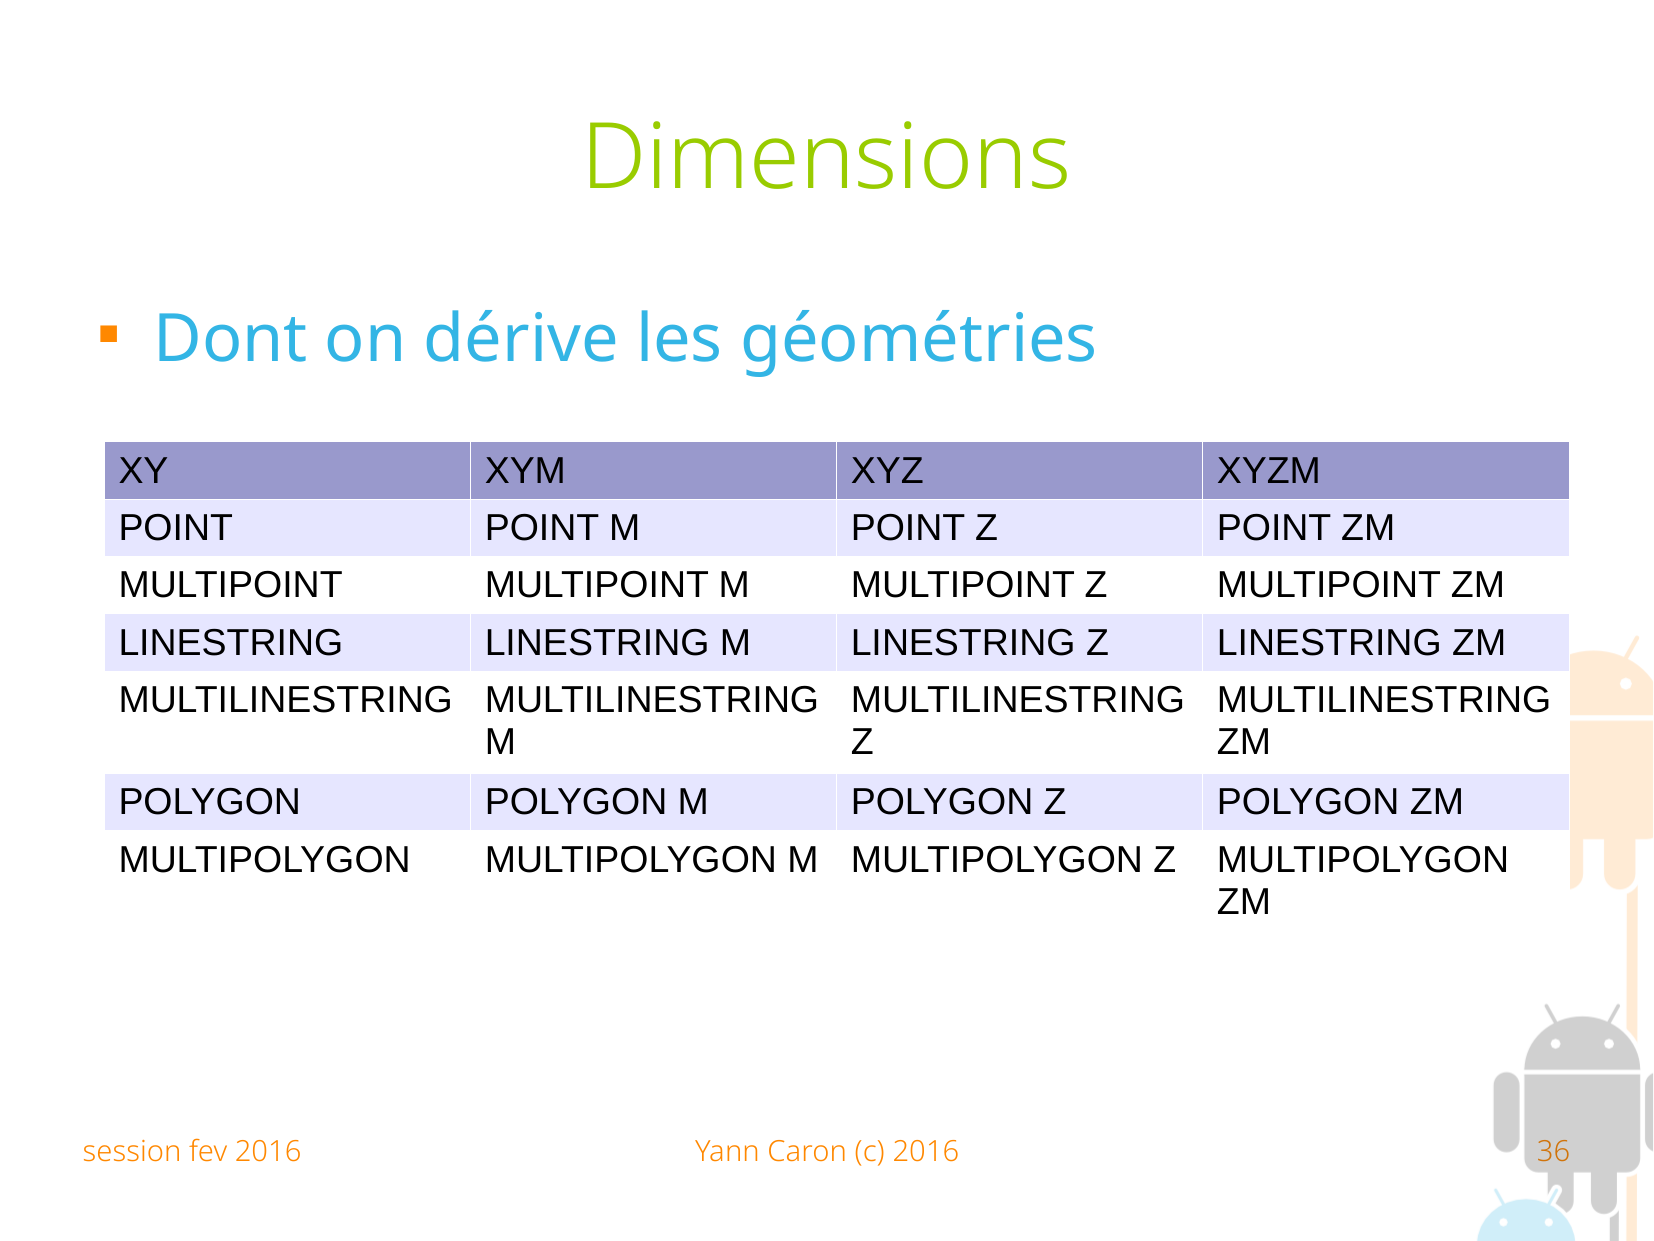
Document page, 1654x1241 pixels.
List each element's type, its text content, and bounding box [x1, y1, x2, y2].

table_cell MULTIPOLYGON Z [837, 831, 1202, 930]
table_header XYZM [1203, 442, 1569, 499]
table_cell MULTILINESTRING Z [837, 672, 1202, 773]
table_cell MULTILINESTRING [105, 672, 470, 773]
table_cell MULTIPOINT ZM [1203, 557, 1569, 613]
table_header XY [105, 442, 470, 499]
table_cell MULTIPOLYGON M [471, 831, 836, 930]
table_cell POINT Z [837, 500, 1202, 556]
table_cell POLYGON Z [837, 774, 1202, 830]
table_cell MULTIPOINT M [471, 557, 836, 613]
table_cell POINT M [471, 500, 836, 556]
table_cell LINESTRING M [471, 614, 836, 671]
table_cell POINT ZM [1203, 500, 1569, 556]
picture [240, 423, 1654, 1241]
list Dont on dérive les géométries [82, 290, 1571, 1010]
table_cell MULTIPOINT [105, 557, 470, 613]
table_header XYZ [837, 442, 1202, 499]
table_cell MULTIPOLYGON ZM [1203, 831, 1569, 930]
table_cell LINESTRING ZM [1203, 614, 1569, 671]
table_cell LINESTRING [105, 614, 470, 671]
table_cell POLYGON [105, 774, 470, 830]
table_cell MULTIPOINT Z [837, 557, 1202, 613]
table_cell POLYGON ZM [1203, 774, 1569, 830]
title Dimensions [82, 49, 1571, 257]
table_cell POLYGON M [471, 774, 836, 830]
table_cell MULTIPOLYGON [105, 831, 470, 930]
table_cell MULTILINESTRING M [471, 672, 836, 773]
table_cell MULTILINESTRING ZM [1203, 672, 1569, 773]
table_cell LINESTRING Z [837, 614, 1202, 671]
table_cell POINT [105, 500, 470, 556]
table_header XYM [471, 442, 836, 499]
